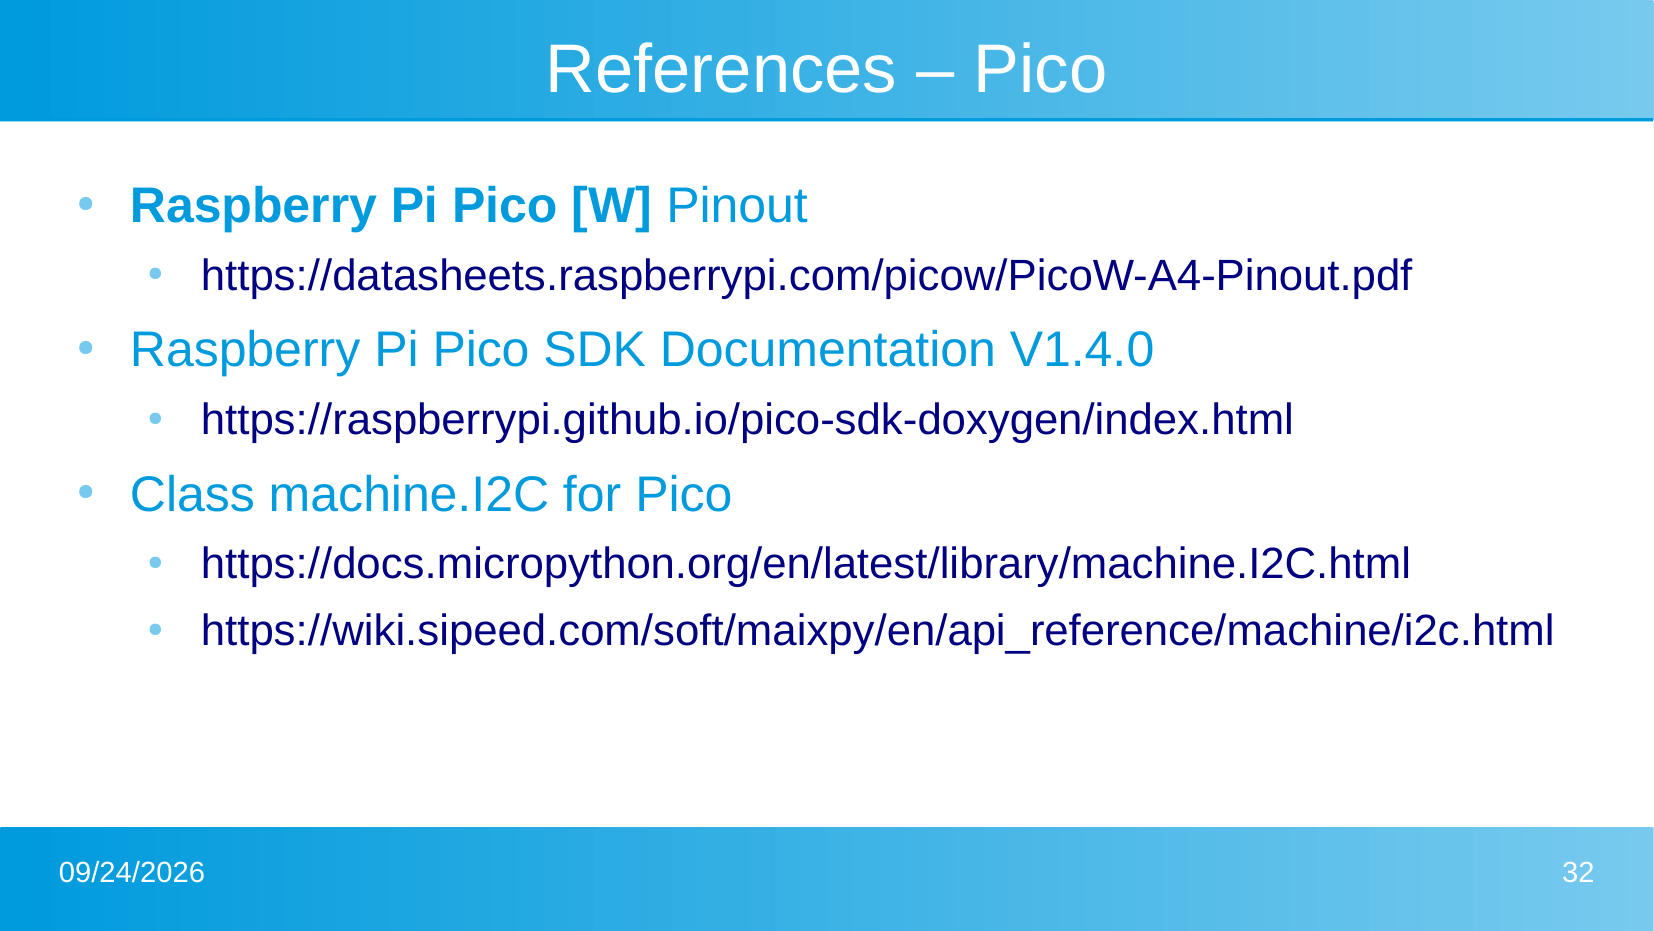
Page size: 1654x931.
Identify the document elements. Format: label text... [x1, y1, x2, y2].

list Raspberry Pi Pico [W] Pinout https://datasheets.raspberrypi.com/picow/PicoW-A4-Pinout.pdf Raspberry Pi Pico SDK Documentation V1.4.0 https://raspberrypi.github.io/pico-sdk-doxygen/index.html Class machine.I2C for Pico https://docs.micropython.org/en/latest/library/machine.I2C.html https://wiki.sipeed.com/soft/maixpy/en/api_reference/machine/i2c.html [59, 177, 1595, 768]
title References – Pico [59, 29, 1595, 108]
